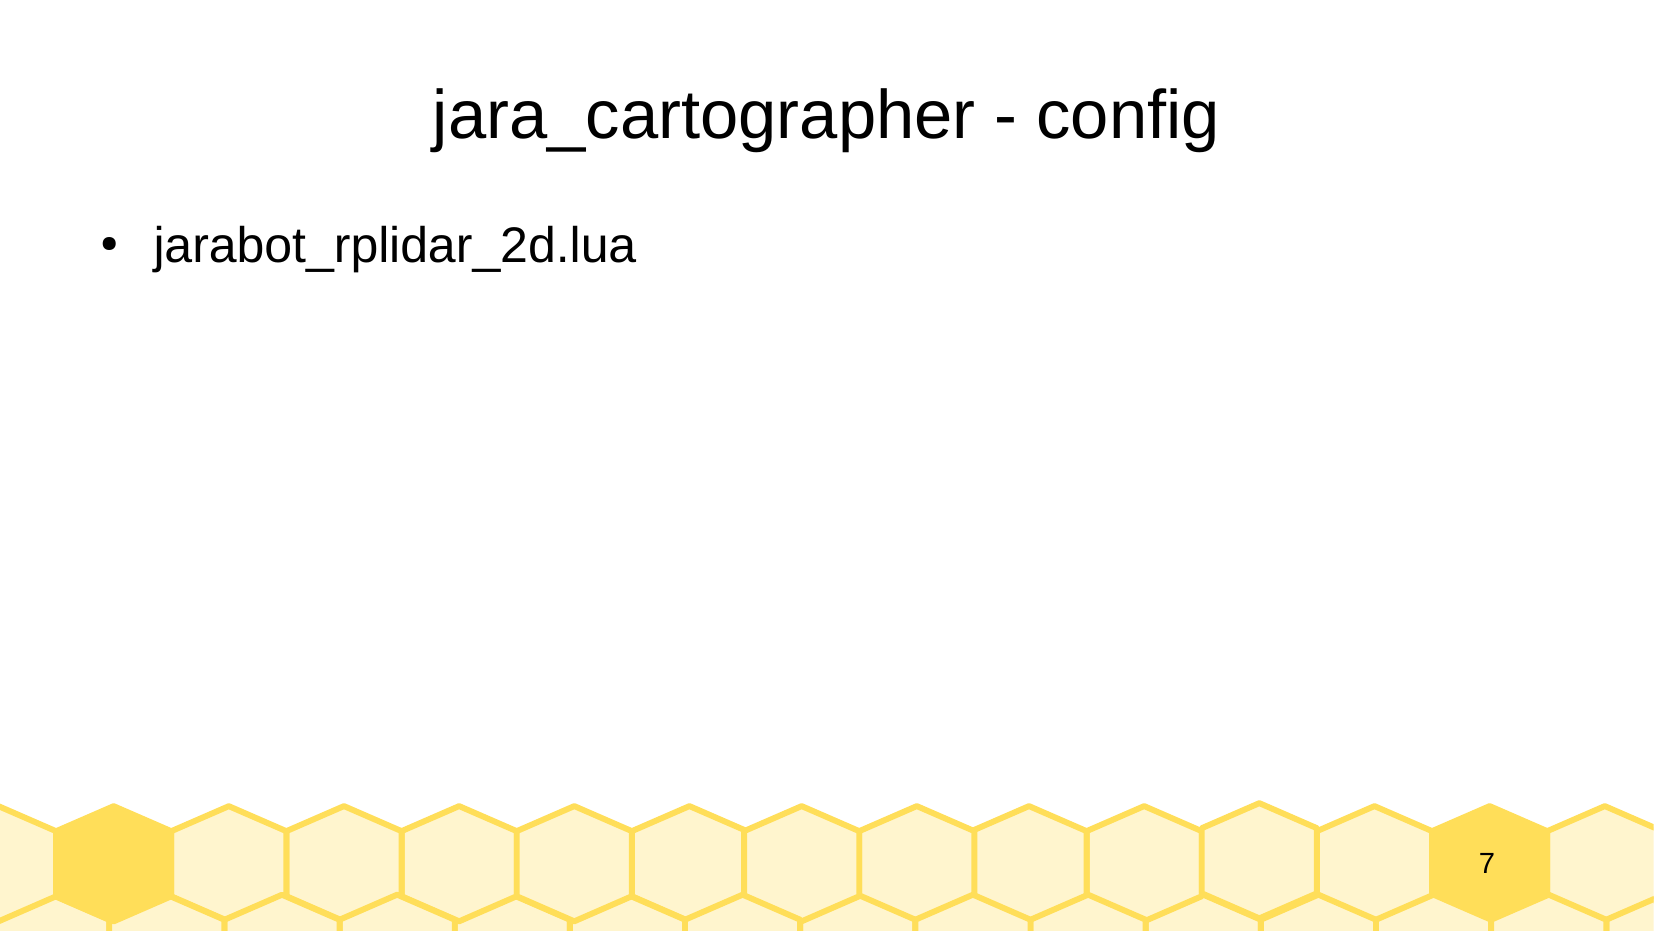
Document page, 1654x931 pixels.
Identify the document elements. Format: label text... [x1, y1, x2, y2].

list jarabot_rplidar_2d.lua [82, 217, 1571, 758]
title jara_cartographer - config [82, 37, 1571, 193]
